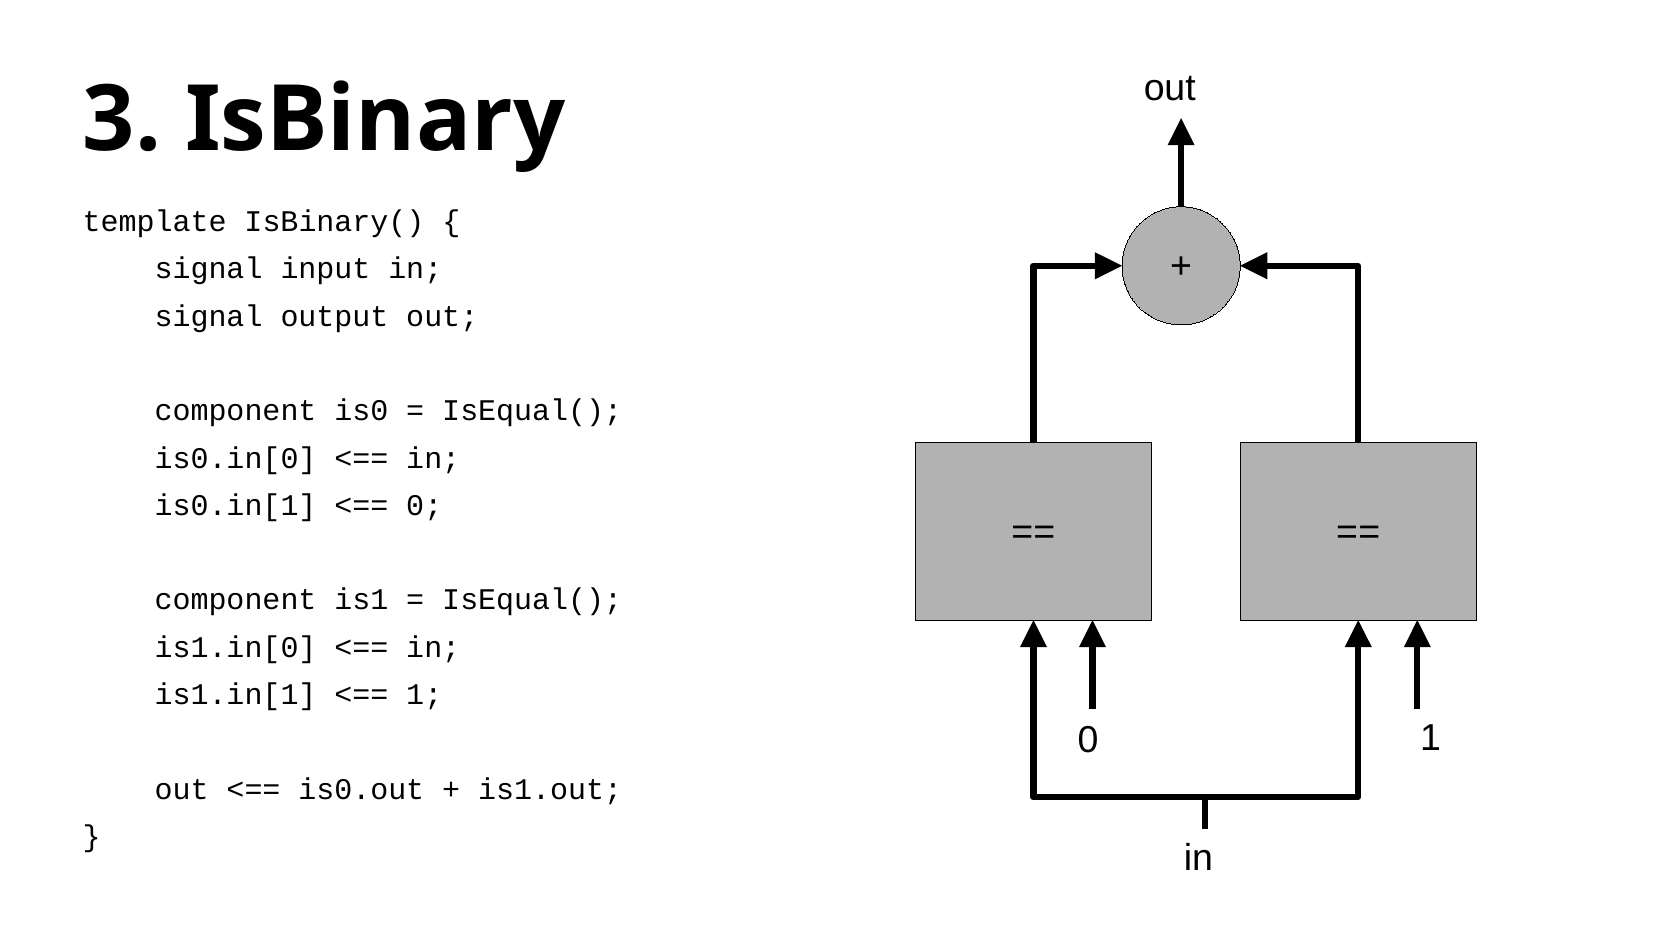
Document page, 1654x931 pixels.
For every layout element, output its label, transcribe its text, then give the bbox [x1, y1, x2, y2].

text_box + [1122, 206, 1241, 325]
text_box == [915, 442, 1152, 621]
title 3. IsBinary [82, 37, 1571, 193]
text_box == [1240, 442, 1477, 621]
text_box in [1169, 829, 1241, 886]
text_box out [1128, 59, 1211, 116]
list template IsBinary() { signal input in; signal output out; component is0 = IsEqual(); is0.in[0] <== in; is0.in[1] <== 0; component is1 = IsEqual(); is1.in[0] <== in; is1.in[1] <== 1; out <== is0.out + is1.out; } [82, 206, 739, 857]
text_box 1 [1405, 708, 1447, 766]
text_box 0 [1062, 710, 1105, 768]
